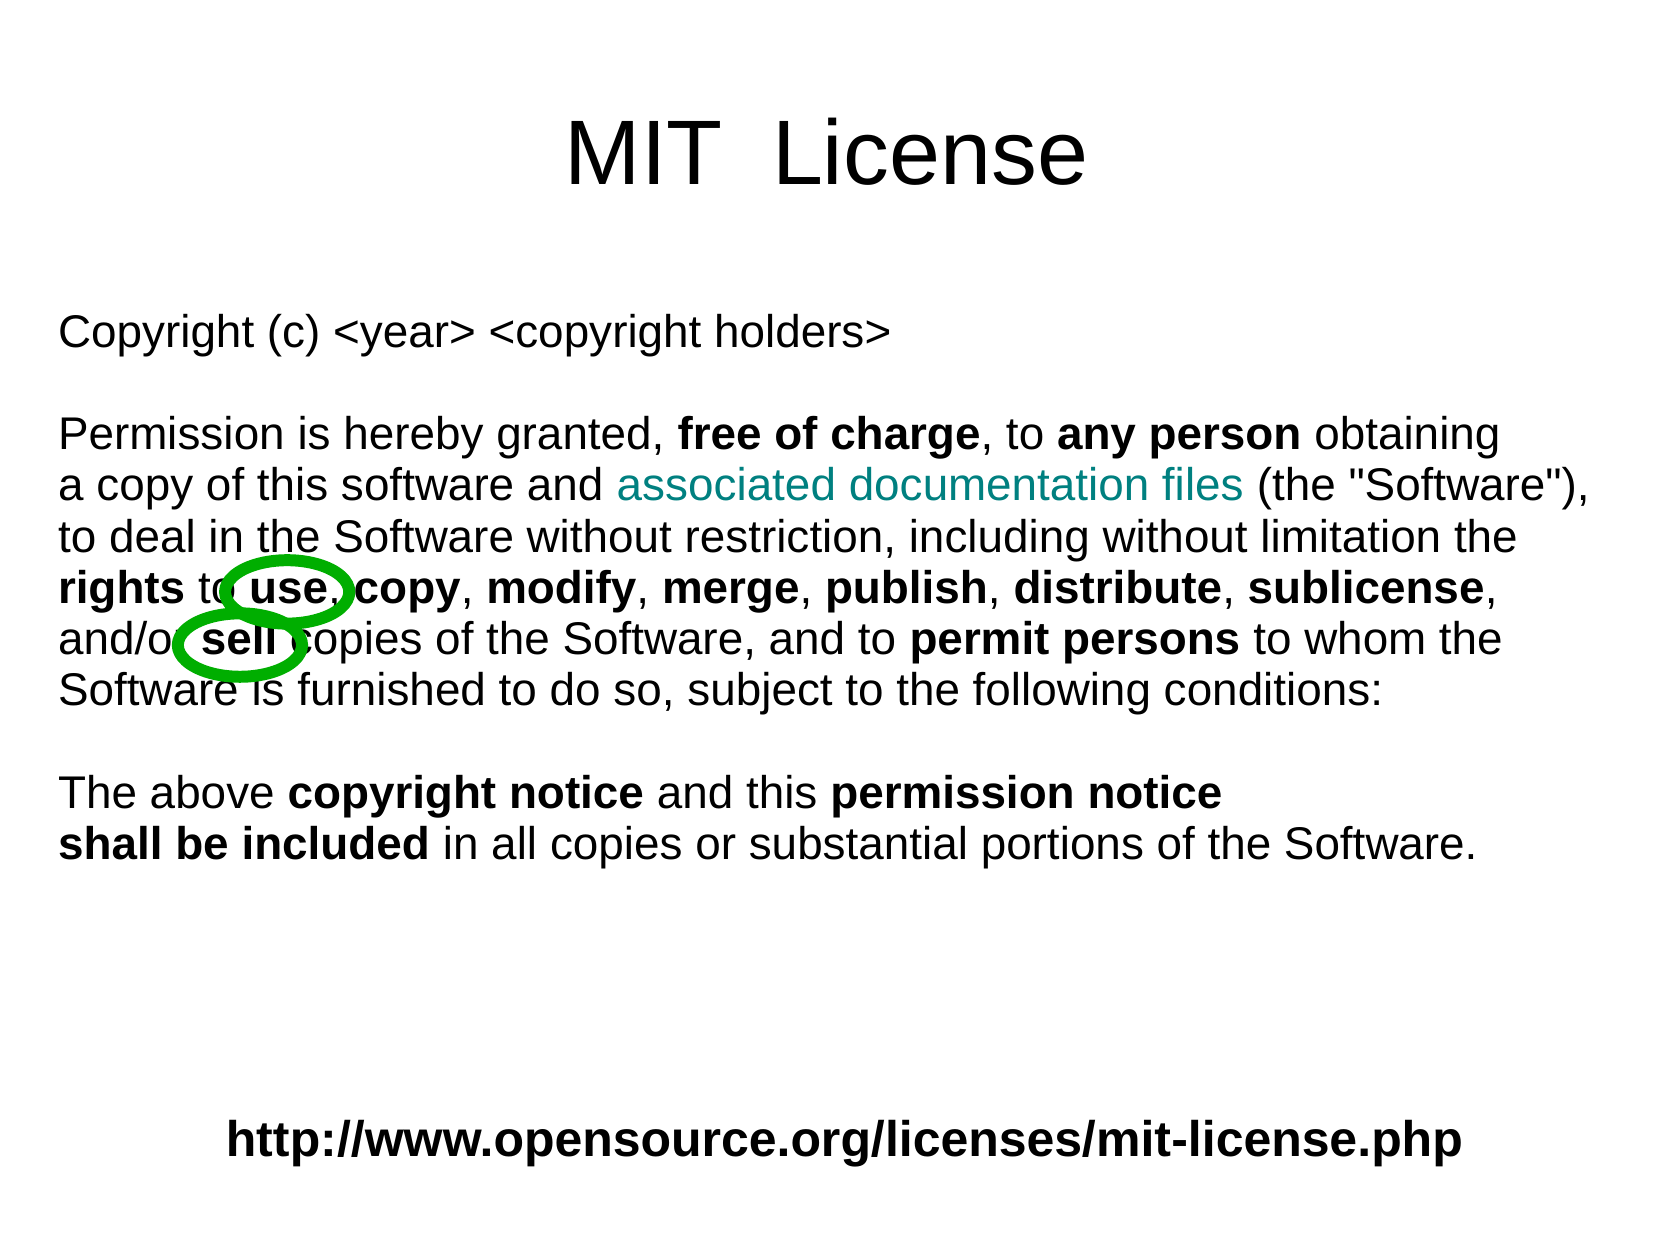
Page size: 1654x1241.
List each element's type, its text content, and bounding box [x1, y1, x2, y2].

text_box http://www.opensource.org/licenses/mit-license.php [94, 1103, 1595, 1175]
title MIT License [82, 49, 1571, 257]
text_box Copyright (c) <year> <copyright holders> Permission is hereby granted, free of charge, to any person obtaining a copy of this software and associated documentation files (the "Software"), to deal in the Software without restriction, including without limitation the rights to use, copy, modify, merge, publish, distribute, sublicense, and/or sell copies of the Software, and to permit persons to whom the Software is furnished to do so, subject to the following conditions: The above copyright notice and this permission notice shall be included in all copies or substantial portions of the Software. [43, 298, 1654, 993]
